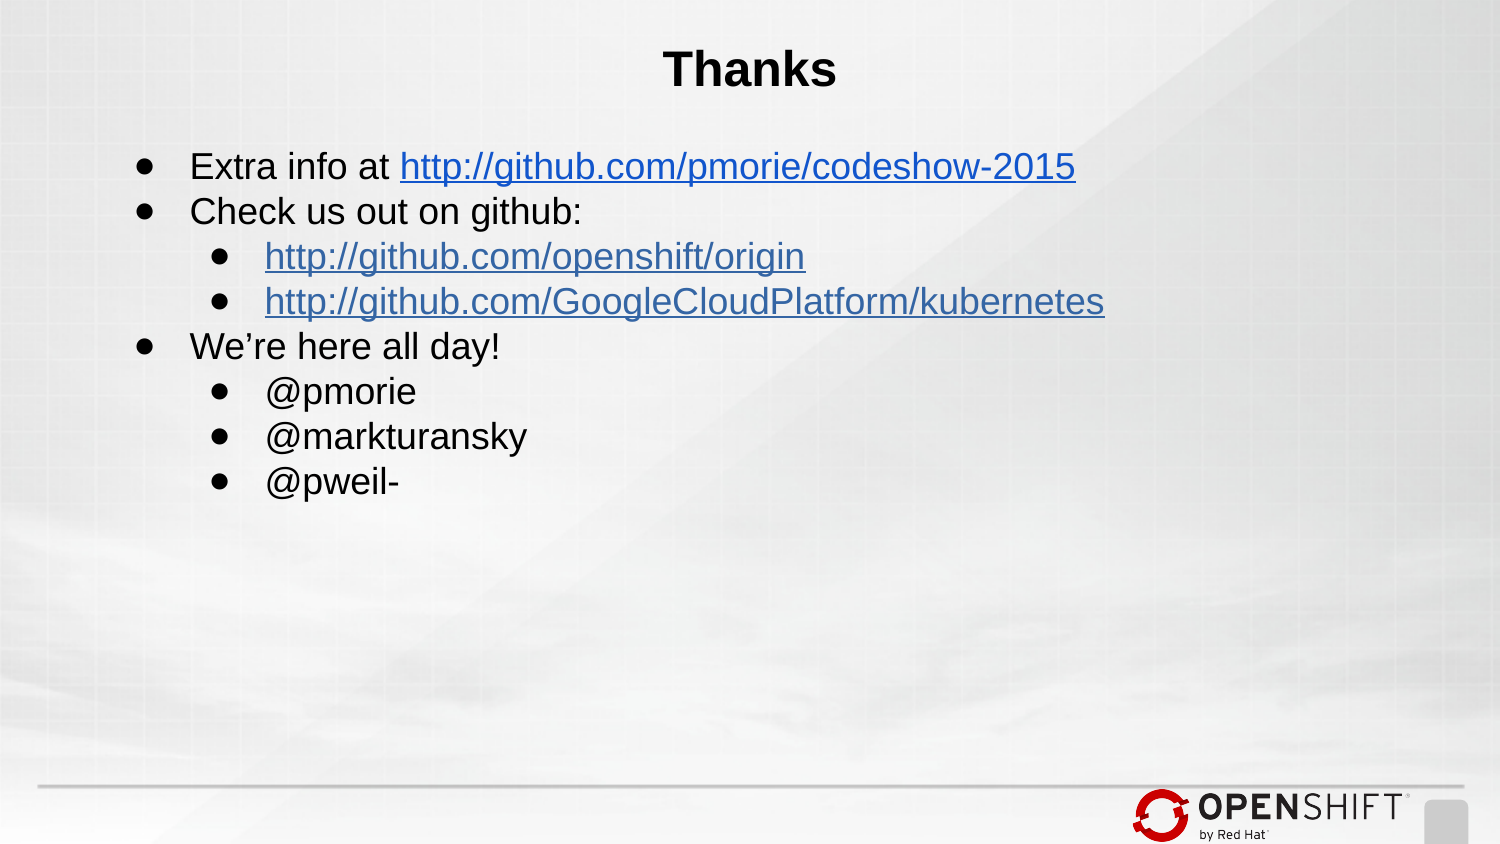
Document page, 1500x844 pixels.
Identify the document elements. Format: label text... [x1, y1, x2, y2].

text_box Extra info at http://github.com/pmorie/codeshow-2015 Check us out on github: http://github.com/openshift/origin http://github.com/GoogleCloudPlatform/kubernetes We’re here all day! @pmorie @markturansky @pweil- [99, 126, 1164, 656]
picture [0, 0, 1500, 844]
title Thanks [248, 7, 1252, 127]
